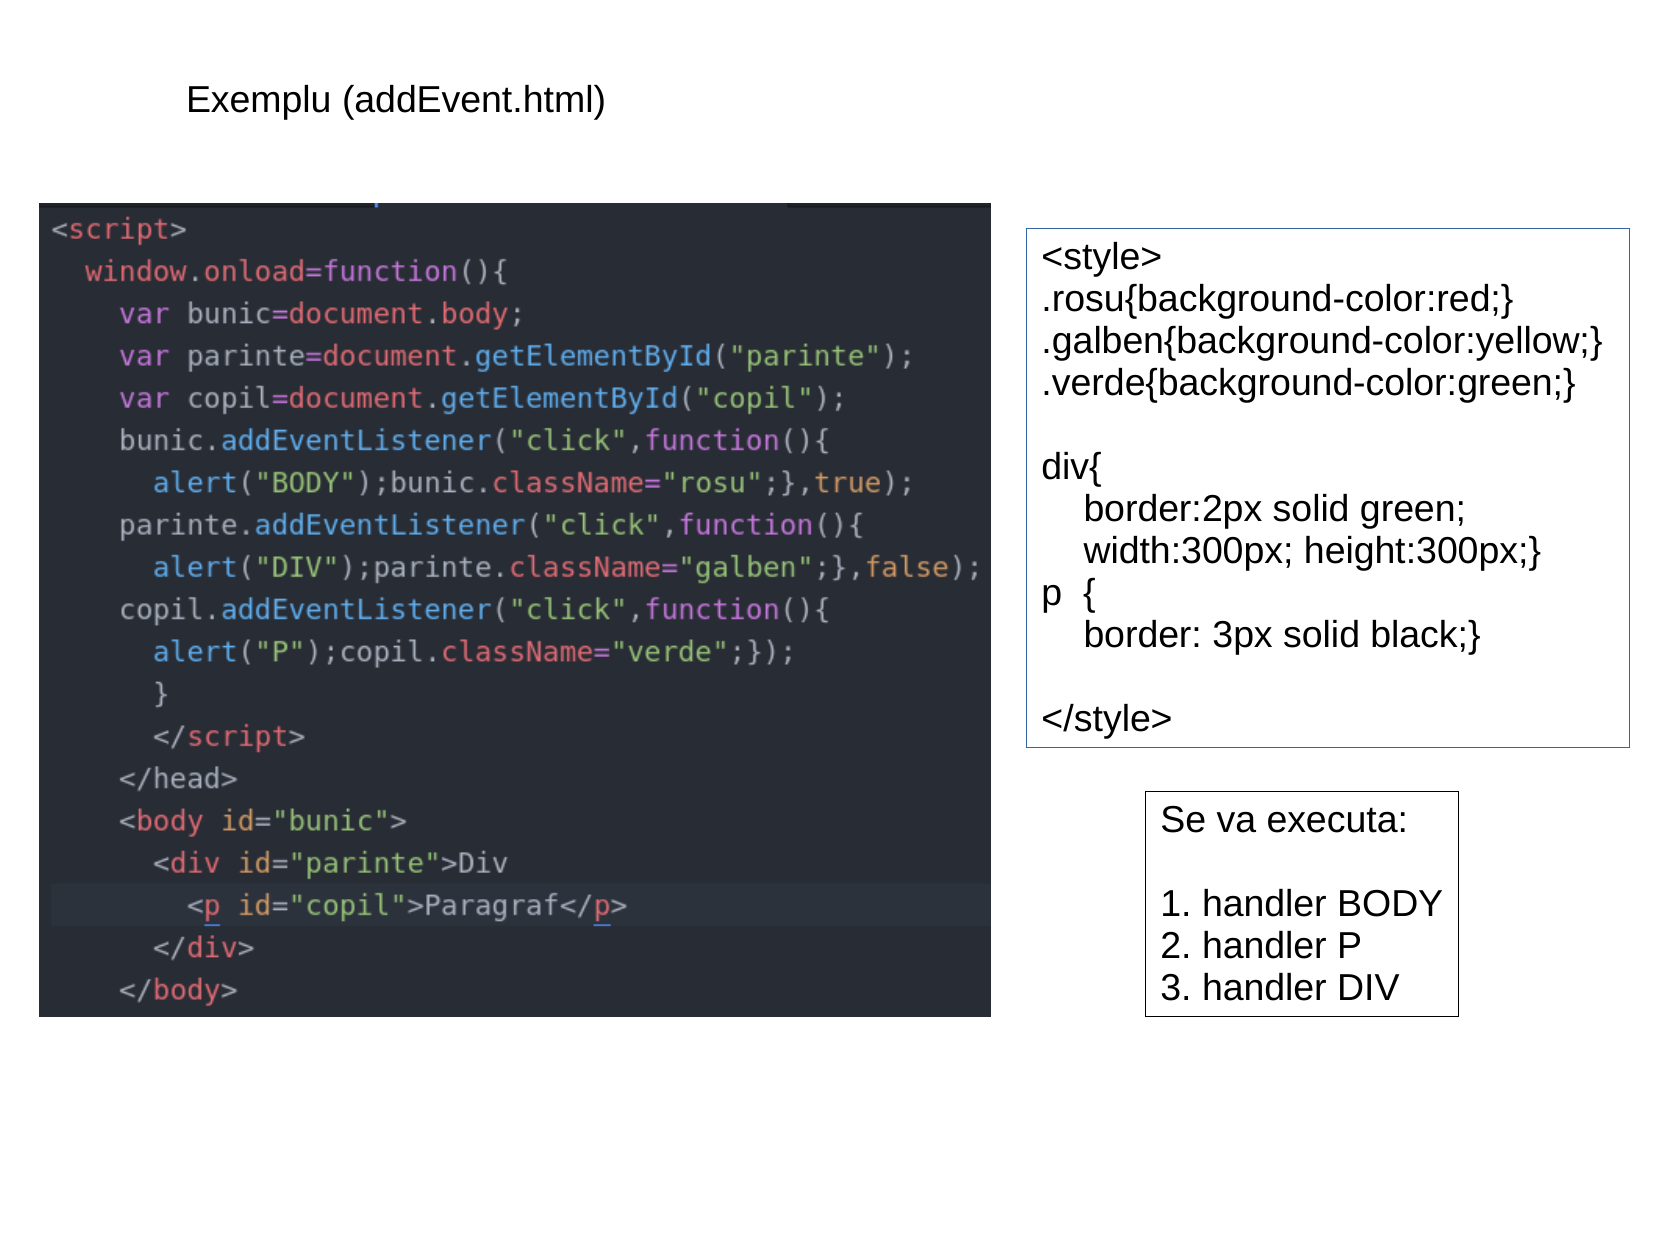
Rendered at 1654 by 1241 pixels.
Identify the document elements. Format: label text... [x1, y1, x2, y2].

text_box <style> .rosu{background-color:red;} .galben{background-color:yellow;} .verde{background-color:green;} div{ border:2px solid green; width:300px; height:300px;} p { border: 3px solid black;} </style> [1026, 228, 1630, 748]
picture [39, 203, 991, 1017]
text_box Exemplu (addEvent.html) [171, 70, 622, 128]
text_box Se va executa: 1. handler BODY 2. handler P 3. handler DIV [1145, 791, 1459, 1017]
